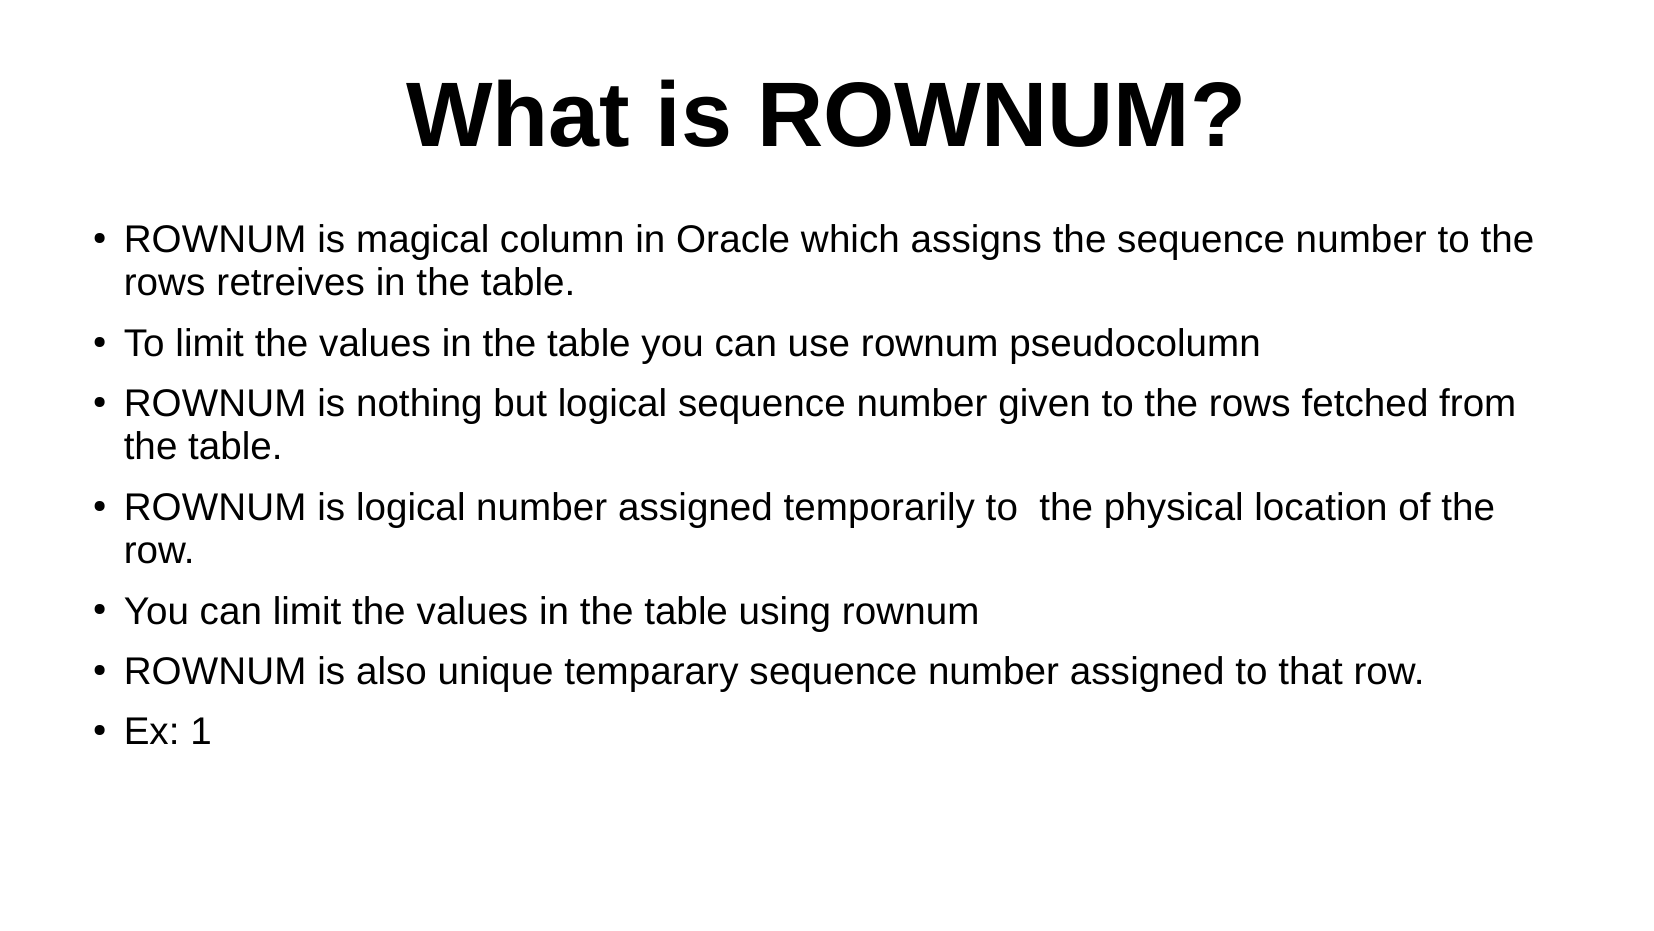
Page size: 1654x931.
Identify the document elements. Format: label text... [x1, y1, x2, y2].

list ROWNUM is magical column in Oracle which assigns the sequence number to the rows retreives in the table. To limit the values in the table you can use rownum pseudocolumn ROWNUM is nothing but logical sequence number given to the rows fetched from the table. ROWNUM is logical number assigned temporarily to the physical location of the row. You can limit the values in the table using rownum ROWNUM is also unique temparary sequence number assigned to that row. Ex: 1 [82, 217, 1571, 758]
title What is ROWNUM? [82, 37, 1571, 193]
